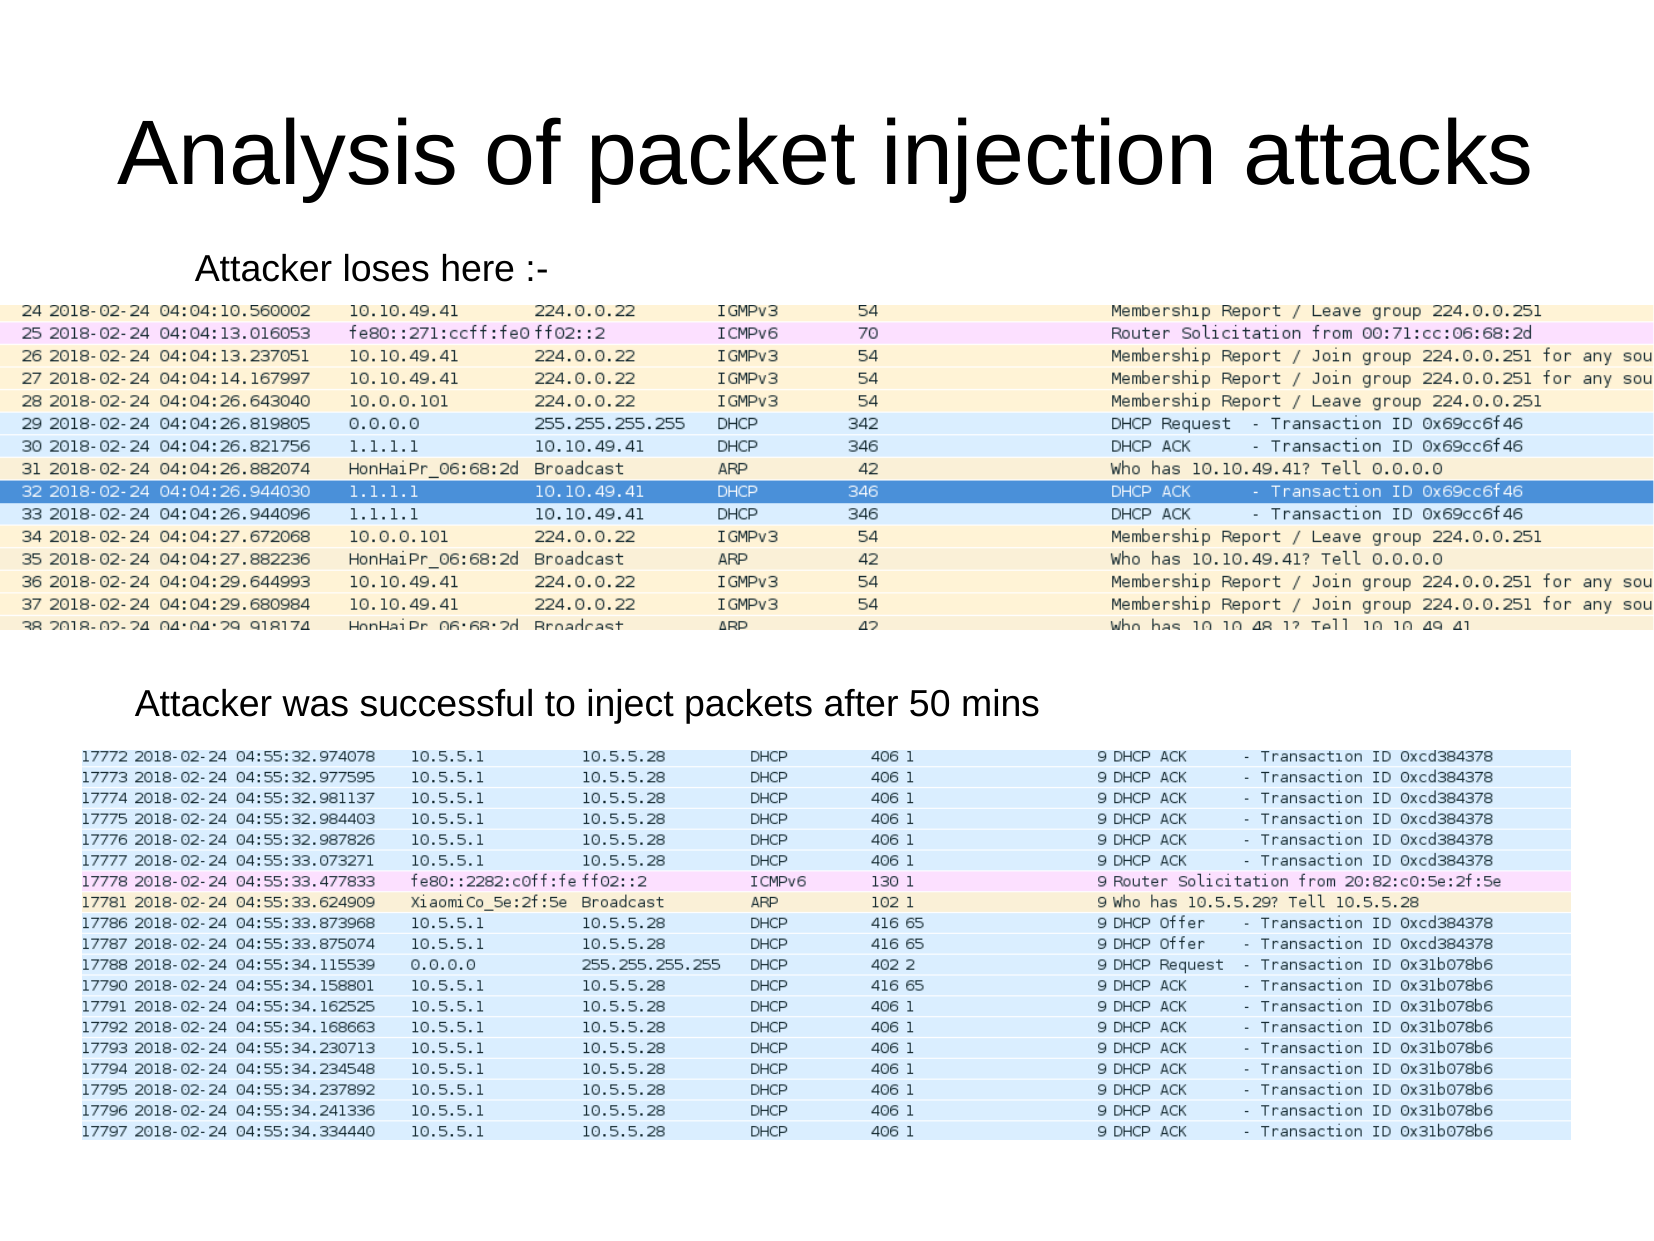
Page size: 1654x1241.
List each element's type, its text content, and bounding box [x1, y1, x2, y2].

picture [0, 305, 1654, 631]
title Analysis of packet injection attacks [82, 49, 1571, 257]
text_box Attacker loses here :- [180, 240, 931, 297]
text_box Attacker was successful to inject packets after 50 mins [120, 675, 1321, 774]
picture [82, 750, 1571, 1141]
